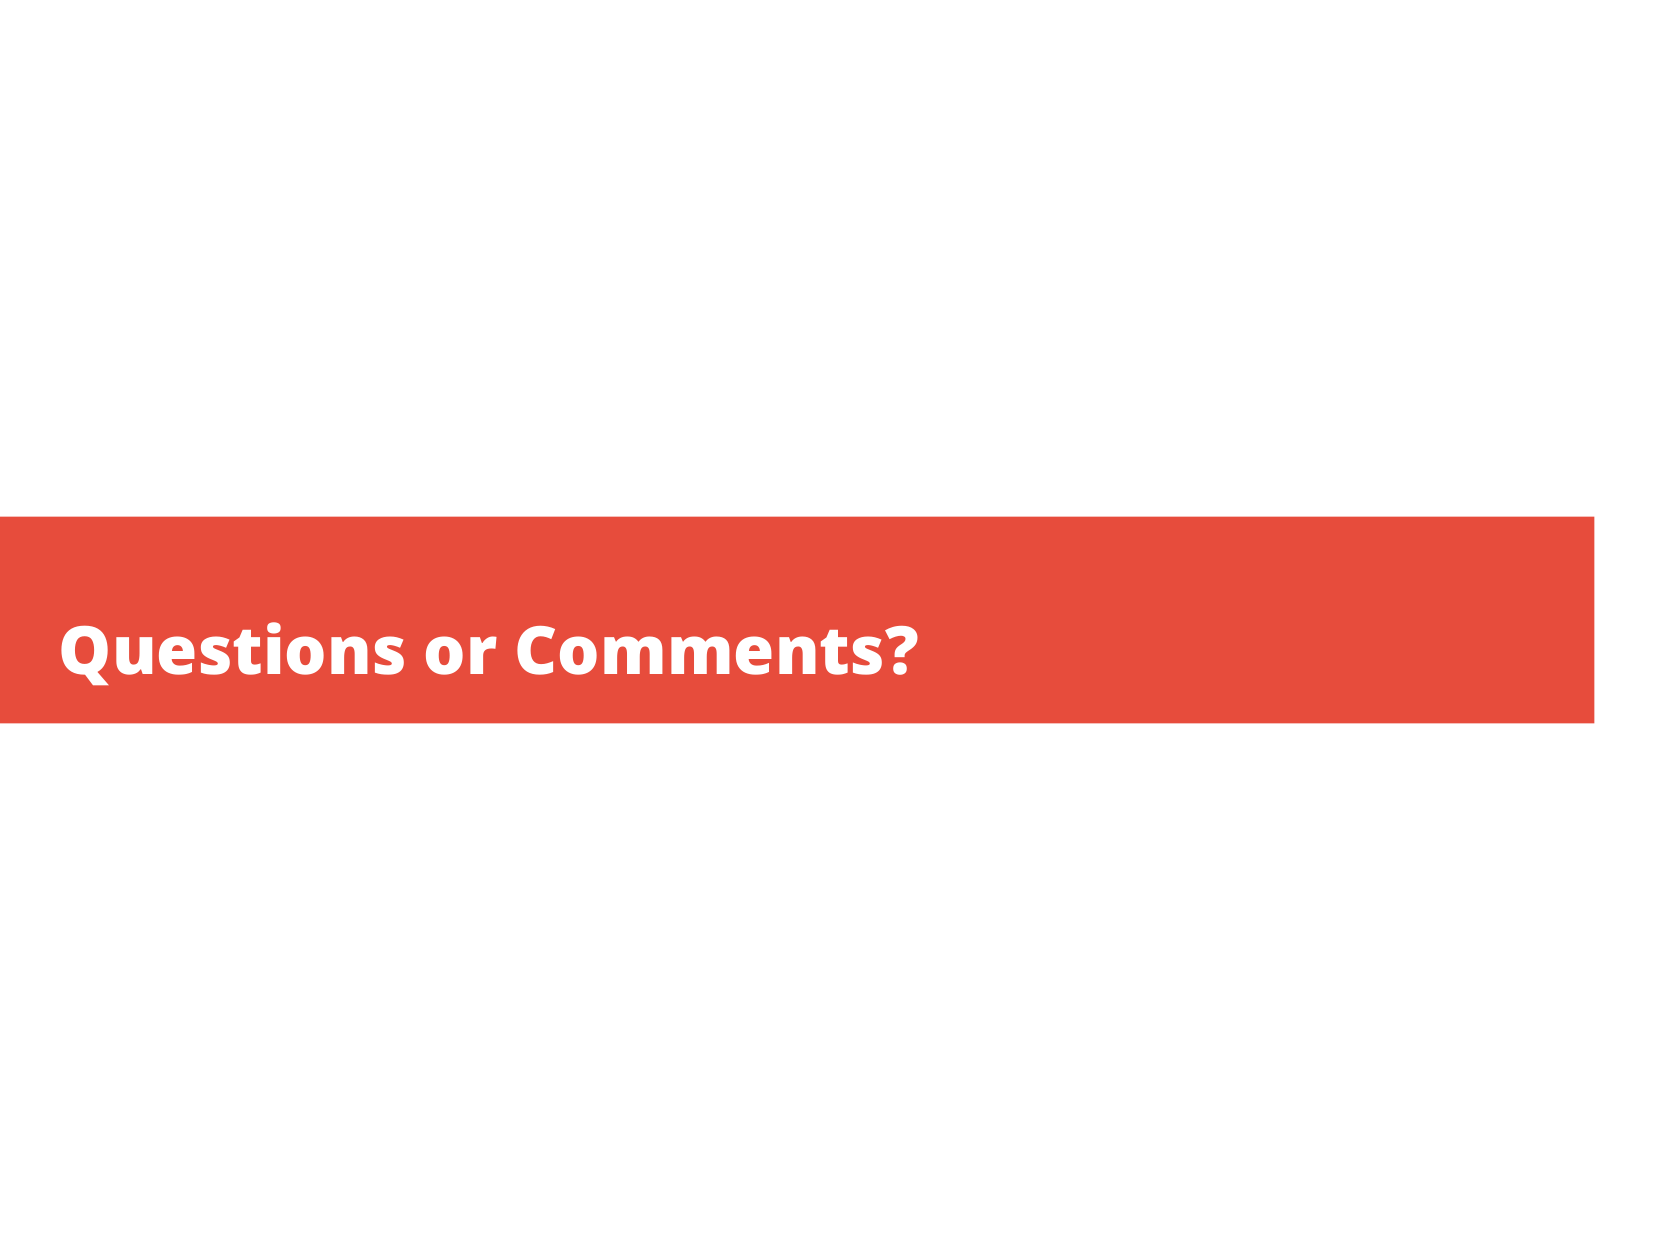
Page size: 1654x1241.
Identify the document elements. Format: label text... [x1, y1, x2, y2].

title Questions or Comments? [59, 546, 1595, 694]
